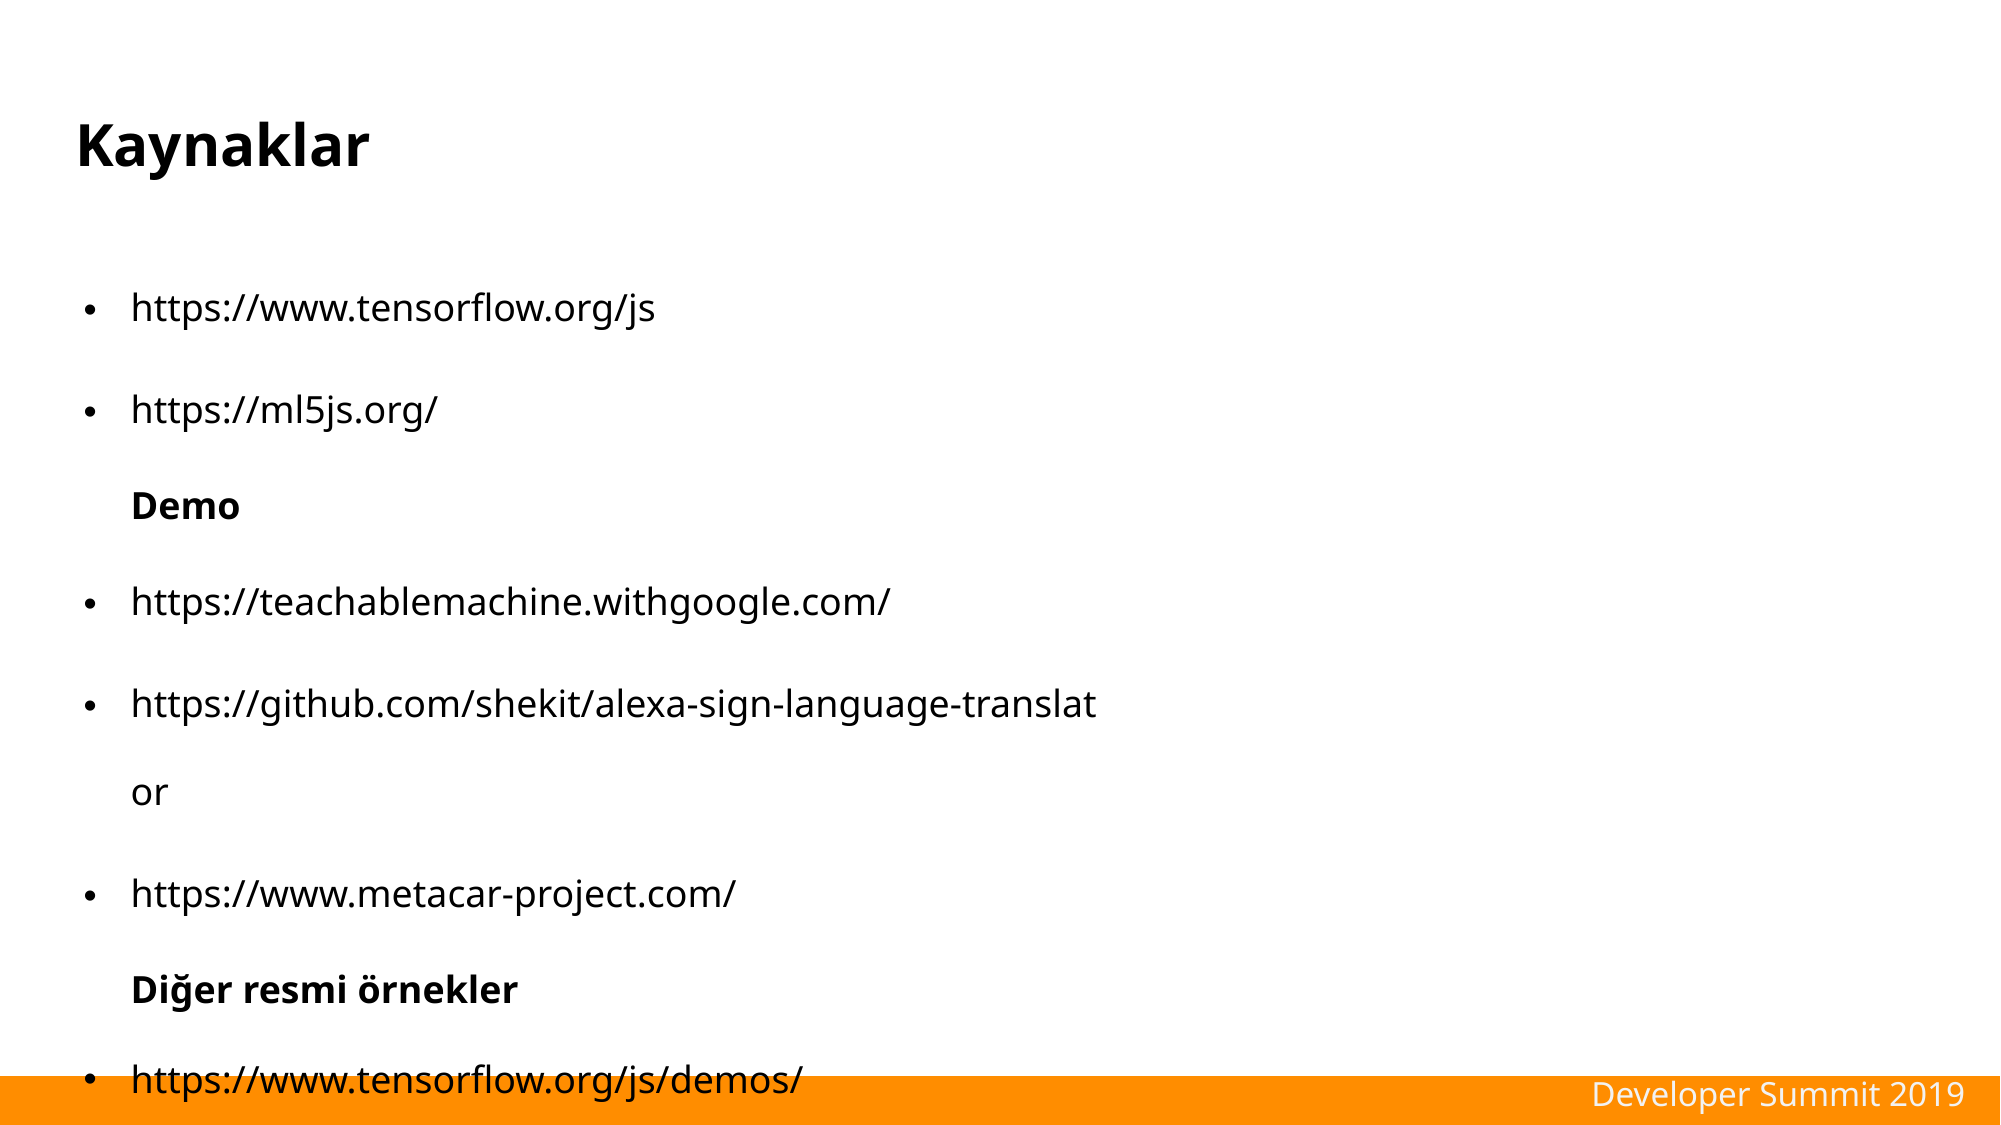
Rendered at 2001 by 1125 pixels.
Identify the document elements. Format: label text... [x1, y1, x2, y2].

text_box [558, 1076, 570, 1091]
text_box [533, 1076, 540, 1090]
text_box [307, 1076, 314, 1090]
text_box [186, 1076, 198, 1091]
text_box [498, 1076, 510, 1091]
text_box [277, 1076, 284, 1090]
text_box Developer Summit 2019 [1582, 1070, 1976, 1125]
text_box [376, 1076, 386, 1081]
text_box https://www.tensorflow.org/js https://ml5js.org/ Demo https://teachablemachine.withgoogle.com/ https://github.com/shekit/alexa-sign-language-translator https://www.metacar-project.com/ Diğer resmi örnekler https://www.tensorflow.org/js/demos/ [68, 224, 1133, 1056]
text_box [336, 1076, 343, 1090]
text_box [294, 1076, 301, 1088]
text_box Kaynaklar [60, 100, 1957, 196]
text_box [698, 1076, 708, 1081]
text_box [264, 1076, 271, 1088]
text_box [323, 1076, 330, 1088]
text_box [1976, 1076, 2000, 1125]
text_box [0, 1076, 1582, 1125]
text_box [596, 1076, 608, 1091]
text_box [753, 1076, 765, 1091]
text_box [437, 1076, 449, 1091]
text_box [674, 1076, 686, 1091]
text_box [520, 1076, 527, 1088]
